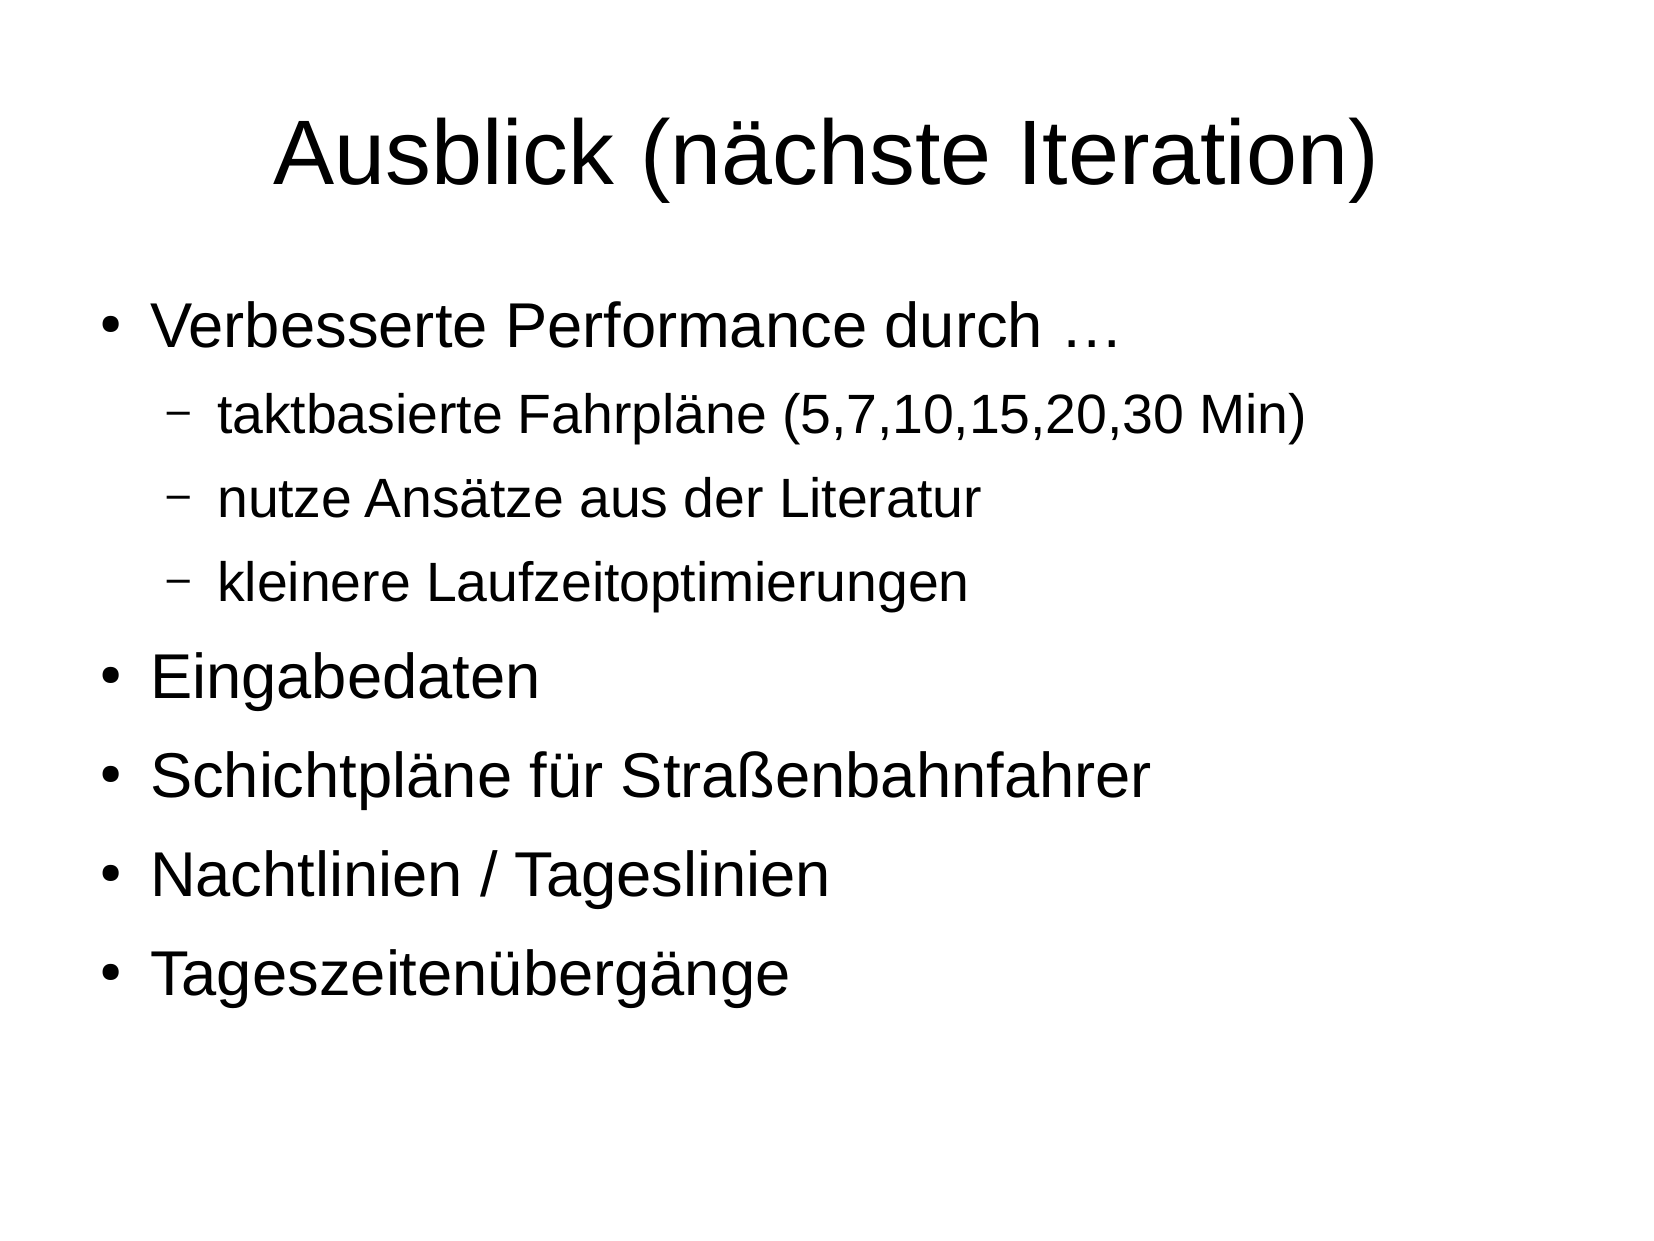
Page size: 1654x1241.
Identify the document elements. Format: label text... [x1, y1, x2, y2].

list Verbesserte Performance durch … taktbasierte Fahrpläne (5,7,10,15,20,30 Min) nutze Ansätze aus der Literatur kleinere Laufzeitoptimierungen Eingabedaten Schichtpläne für Straßenbahnfahrer Nachtlinien / Tageslinien Tageszeitenübergänge [82, 290, 1571, 1010]
title Ausblick (nächste Iteration) [82, 49, 1571, 257]
